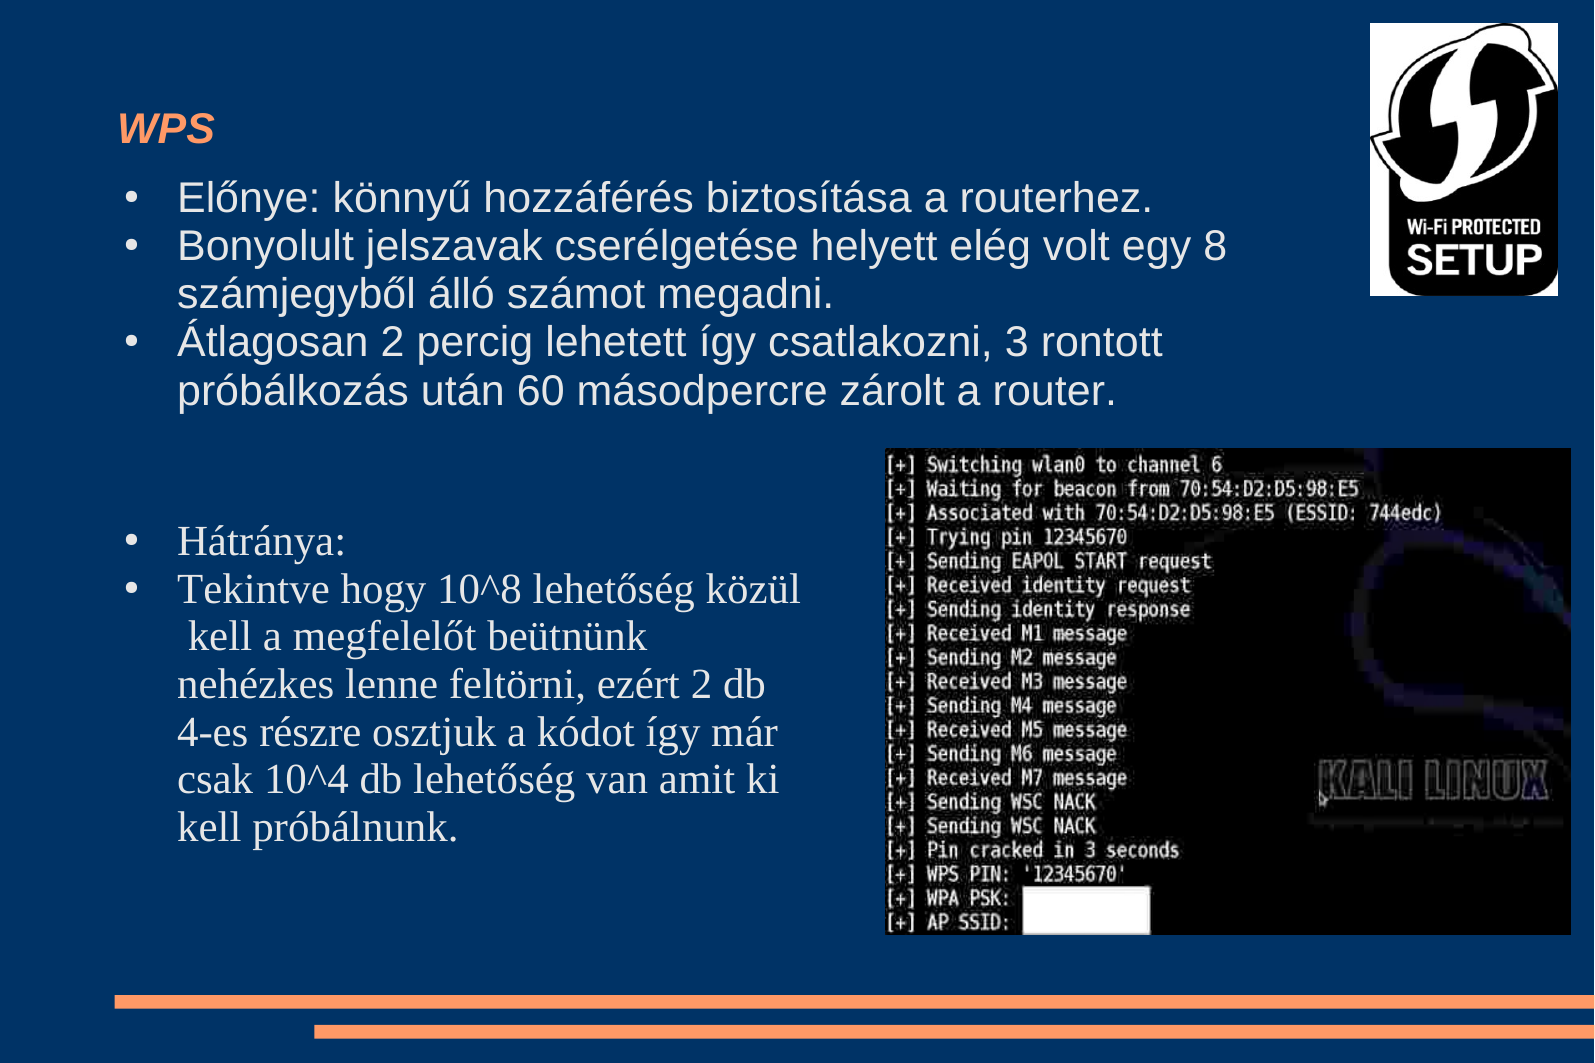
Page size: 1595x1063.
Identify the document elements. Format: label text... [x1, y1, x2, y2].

picture [885, 448, 1571, 936]
list Hátránya: Tekintve hogy 10^8 lehetőség közül kell a megfelelőt beütnünk nehézkes lenne feltörni, ezért 2 db 4-es részre osztjuk a kódot így már csak 10^4 db lehetőség van amit ki kell próbálnunk. [106, 517, 809, 922]
picture [1370, 23, 1558, 296]
list Előnye: könnyű hozzáférés biztosítása a routerhez. Bonyolult jelszavak cserélgetése helyett elég volt egy 8 számjegyből álló számot megadni. Átlagosan 2 percig lehetett így csatlakozni, 3 rontott próbálkozás után 60 másodpercre zárolt a router. [106, 173, 1241, 415]
title WPS [117, 39, 1370, 218]
